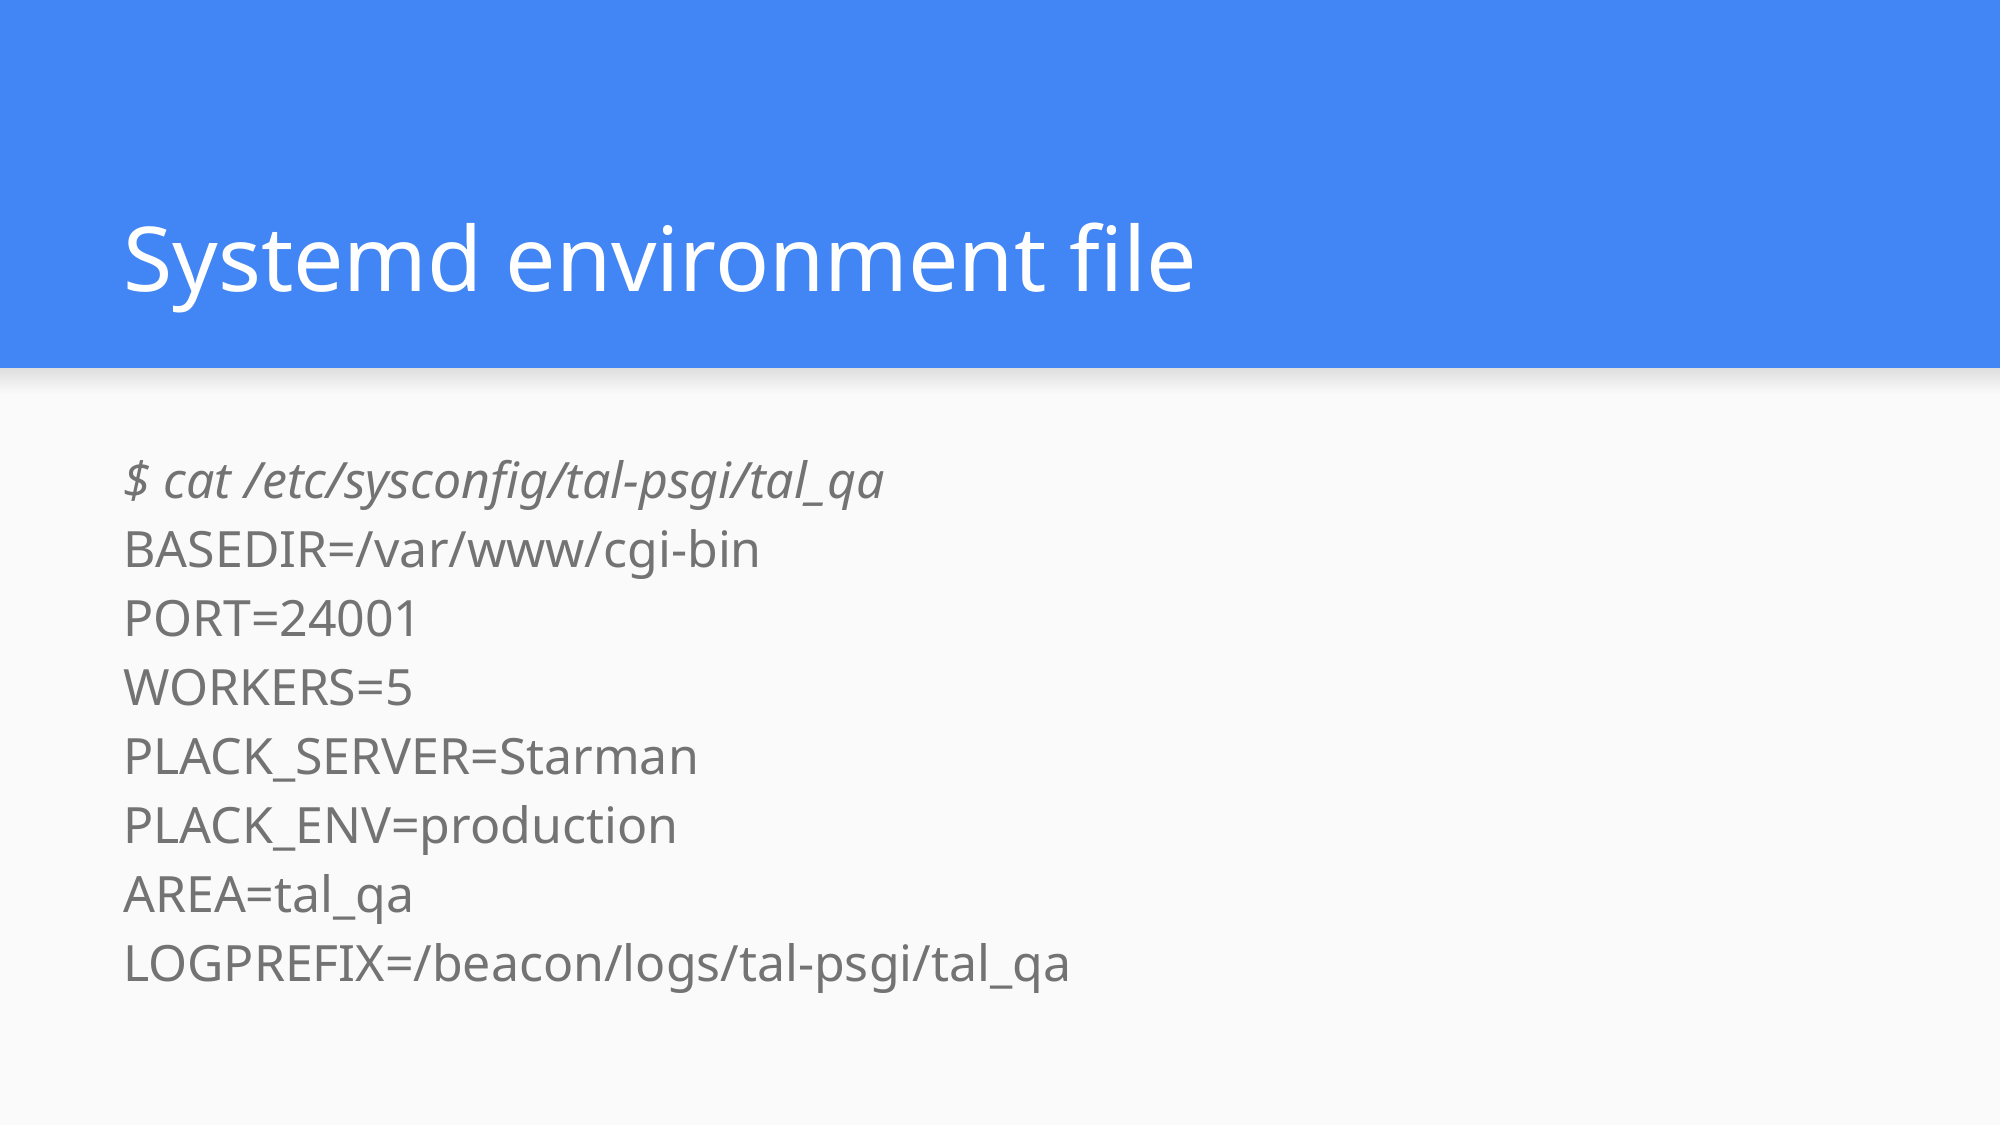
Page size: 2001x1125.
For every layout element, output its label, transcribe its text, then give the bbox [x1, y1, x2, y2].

title Systemd environment file [103, 161, 1902, 330]
list $ cat /etc/sysconfig/tal-psgi/tal_qa BASEDIR=/var/www/cgi-bin PORT=24001 WORKERS=5 PLACK_SERVER=Starman PLACK_ENV=production AREA=tal_qa LOGPREFIX=/beacon/logs/tal-psgi/tal_qa [103, 419, 1902, 1013]
